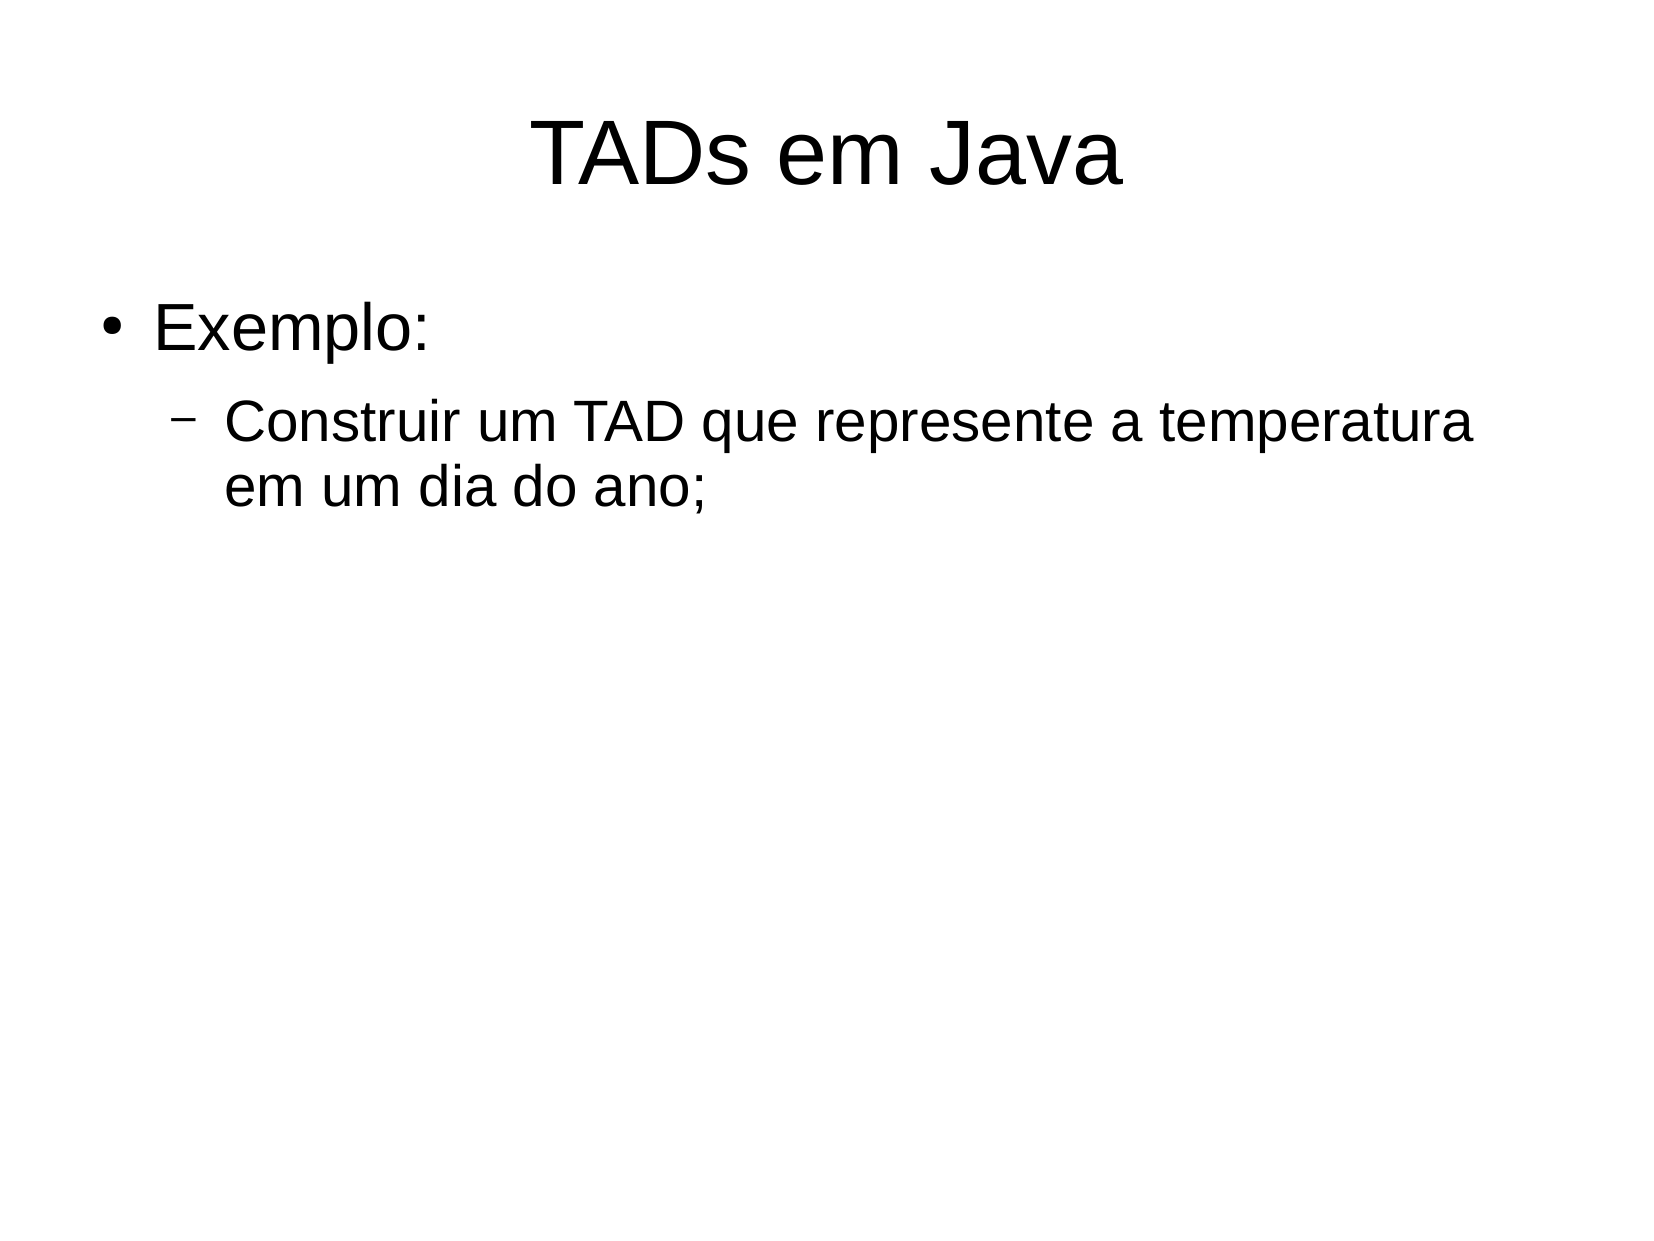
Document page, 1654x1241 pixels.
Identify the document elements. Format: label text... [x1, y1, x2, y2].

title TADs em Java [82, 49, 1571, 257]
list Exemplo: Construir um TAD que represente a temperatura em um dia do ano; [82, 290, 1571, 1010]
